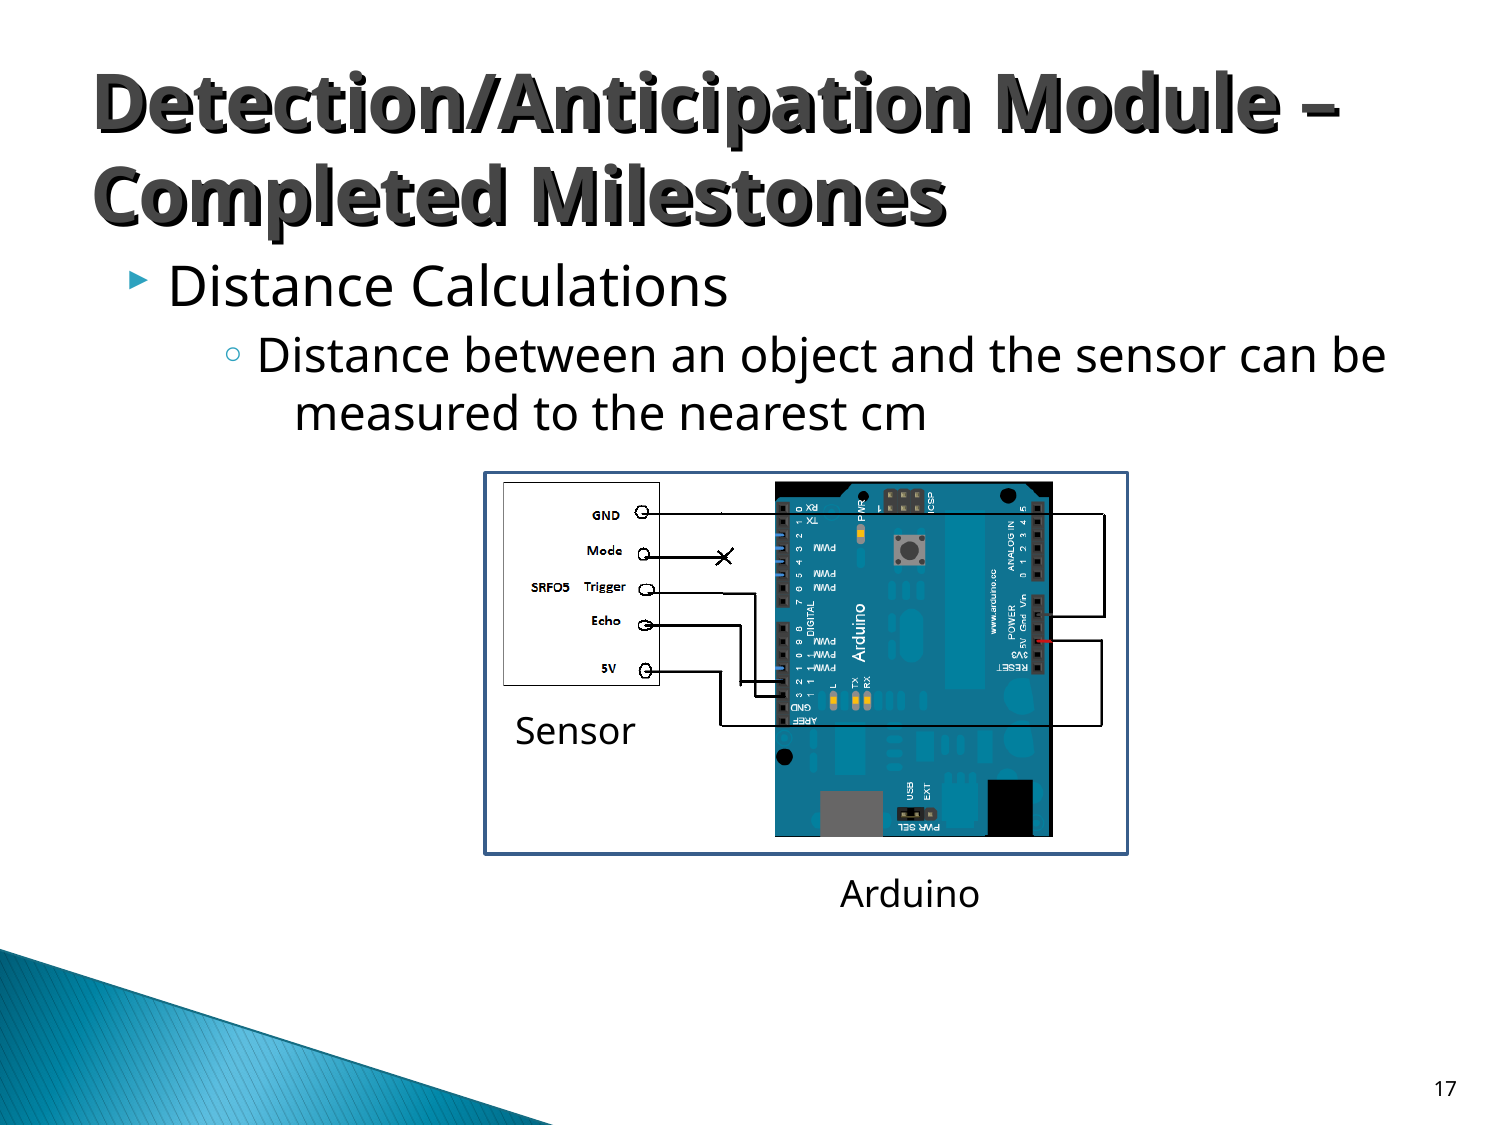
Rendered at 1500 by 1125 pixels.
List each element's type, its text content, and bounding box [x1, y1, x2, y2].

text_box [1418, 1051, 1479, 1112]
chart [487, 474, 1126, 852]
text_box Sensor [500, 699, 676, 761]
list Distance Calculations Distance between an object and the sensor can be measured to the nearest cm [75, 243, 1426, 986]
text_box Arduino [825, 862, 1013, 924]
title Detection/Anticipation Module – Completed Milestones [75, 45, 1426, 233]
